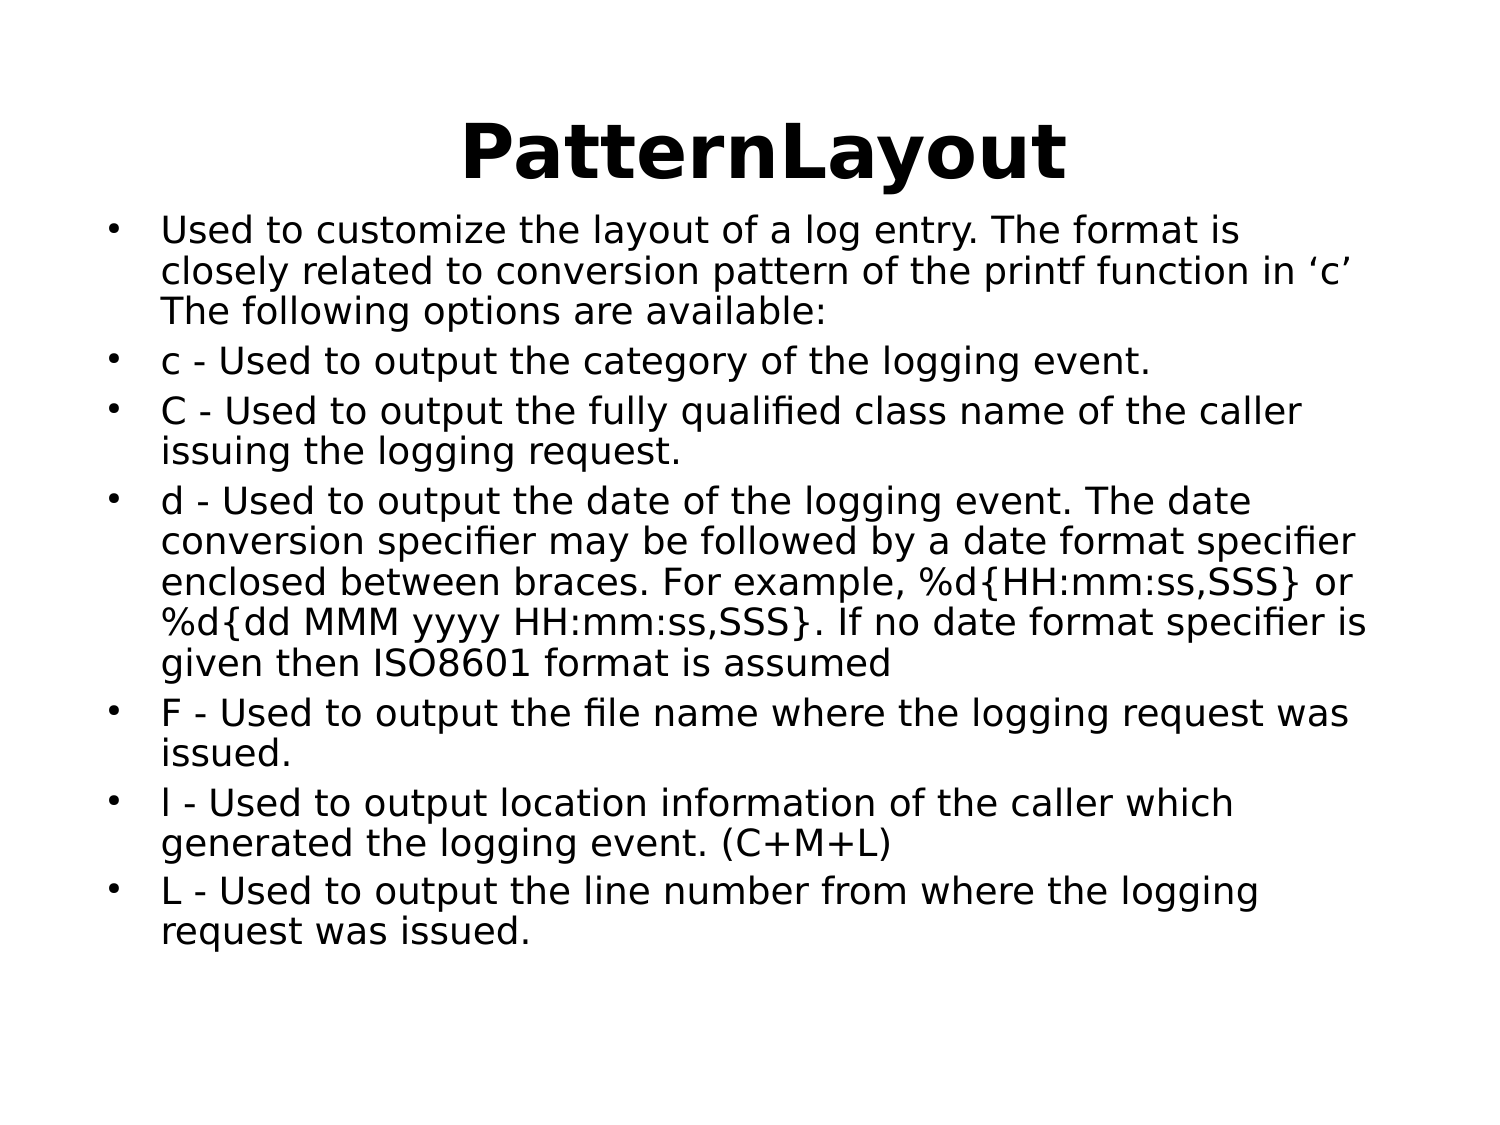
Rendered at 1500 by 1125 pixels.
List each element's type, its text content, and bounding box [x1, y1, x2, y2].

title PatternLayout [75, 44, 1453, 201]
list Used to customize the layout of a log entry. The format is closely related to conversion pattern of the printf function in ‘c’ The following options are available: c - Used to output the category of the logging event. C - Used to output the fully qualified class name of the caller issuing the logging request. d - Used to output the date of the logging event. The date conversion specifier may be followed by a date format specifier enclosed between braces. For example, %d{HH:mm:ss,SSS} or %d{dd MMM yyyy HH:mm:ss,SSS}. If no date format specifier is given then ISO8601 format is assumed F - Used to output the file name where the logging request was issued. l - Used to output location information of the caller which generated the logging event. (C+M+L) L - Used to output the line number from where the logging request was issued. [75, 204, 1395, 1075]
